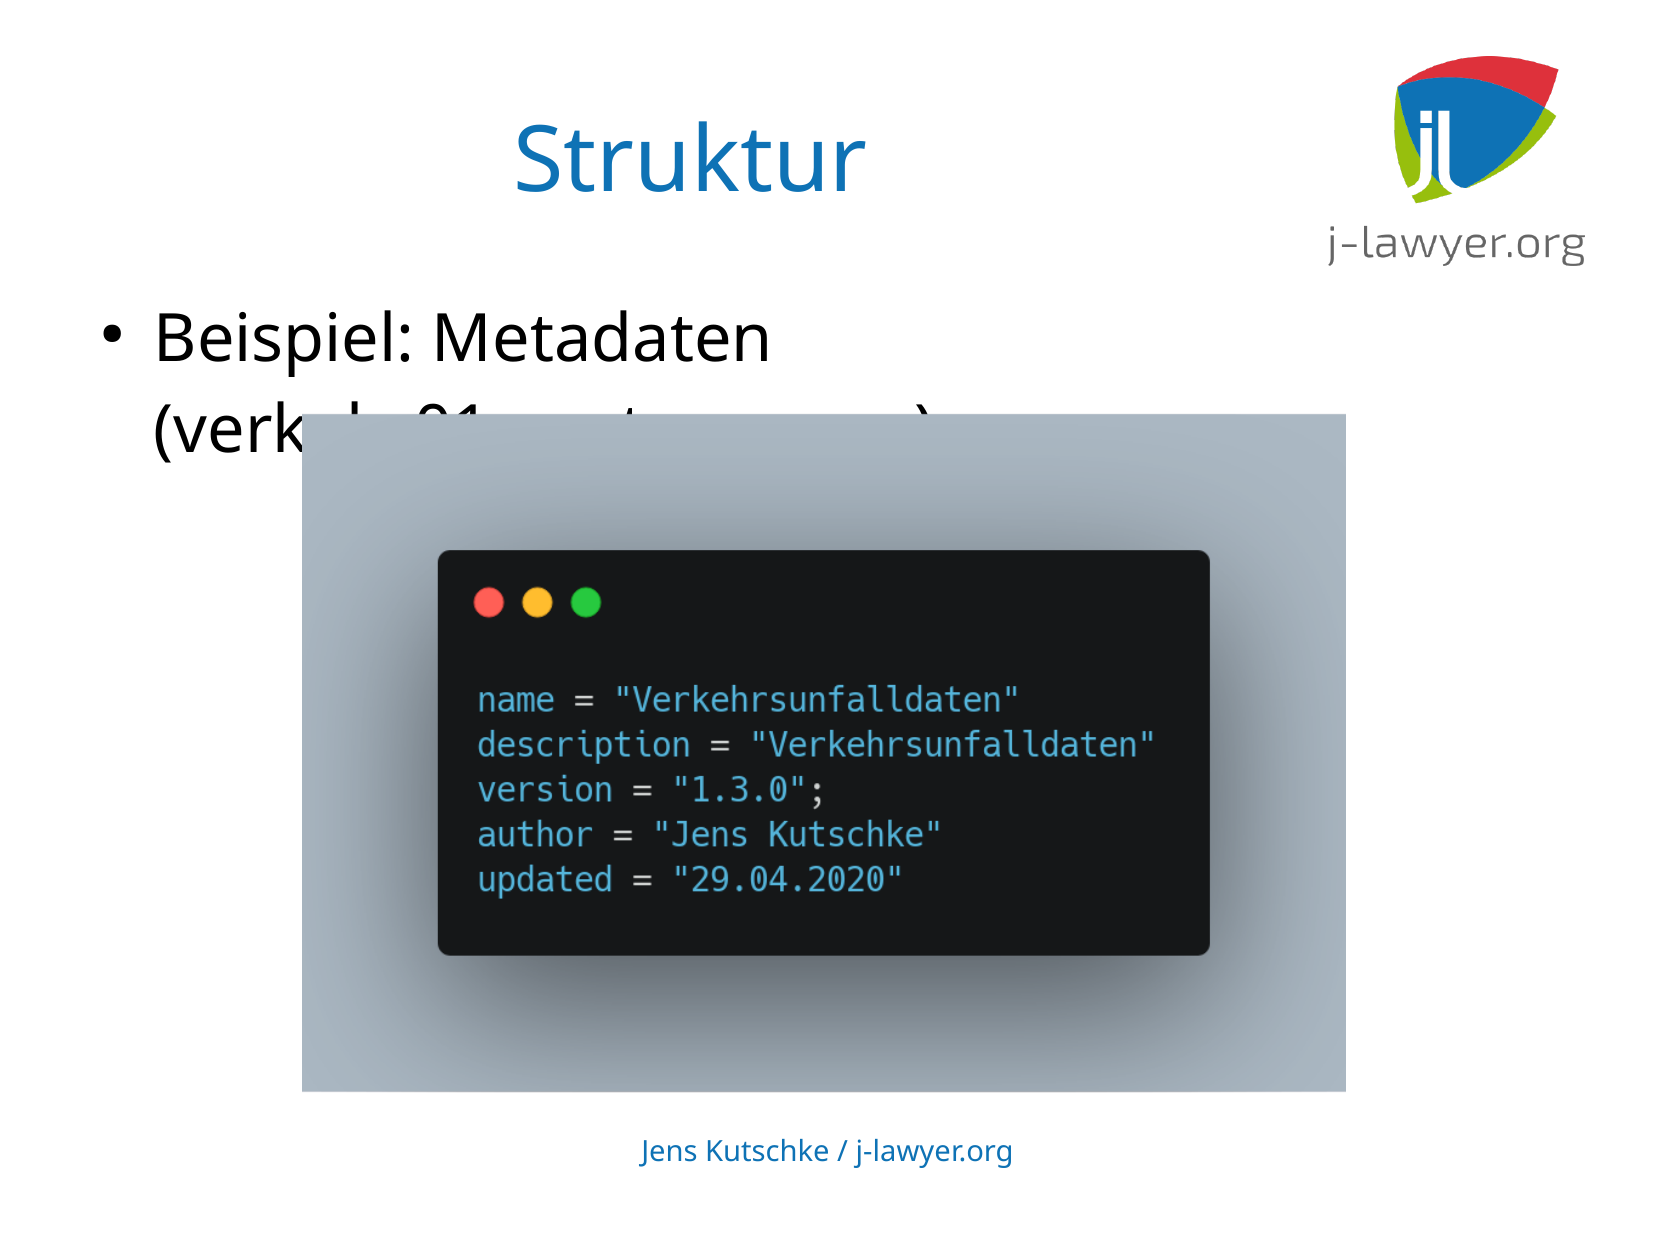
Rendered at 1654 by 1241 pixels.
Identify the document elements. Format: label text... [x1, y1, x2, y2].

picture [1328, 56, 1585, 266]
title Struktur [82, 52, 1300, 260]
picture [302, 413, 1346, 1093]
list Beispiel: Metadaten (verkehr01_meta.groovy) [82, 290, 1571, 1010]
